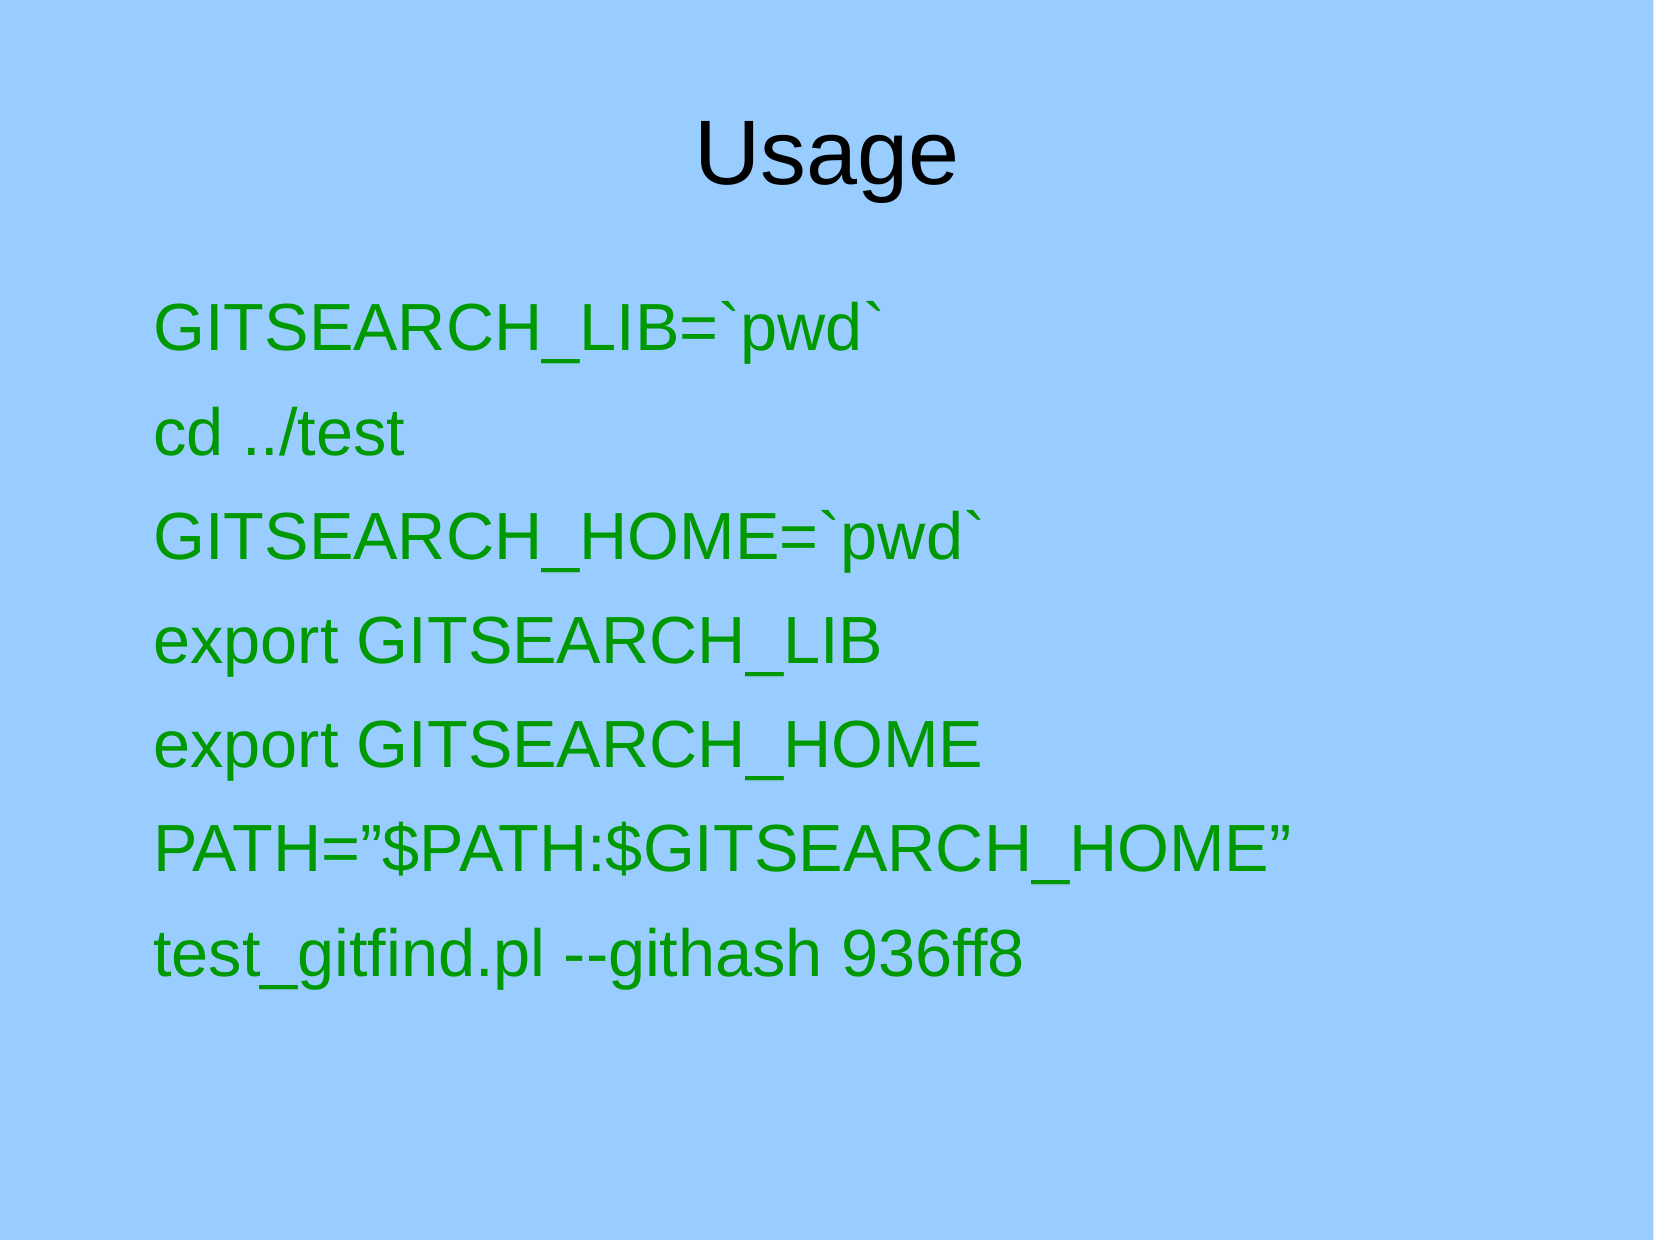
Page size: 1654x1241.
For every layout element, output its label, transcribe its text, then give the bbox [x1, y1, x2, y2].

title Usage [82, 49, 1571, 257]
list GITSEARCH_LIB=`pwd` cd ../test GITSEARCH_HOME=`pwd` export GITSEARCH_LIB export GITSEARCH_HOME PATH=”$PATH:$GITSEARCH_HOME” test_gitfind.pl --githash 936ff8 [82, 290, 1538, 1010]
